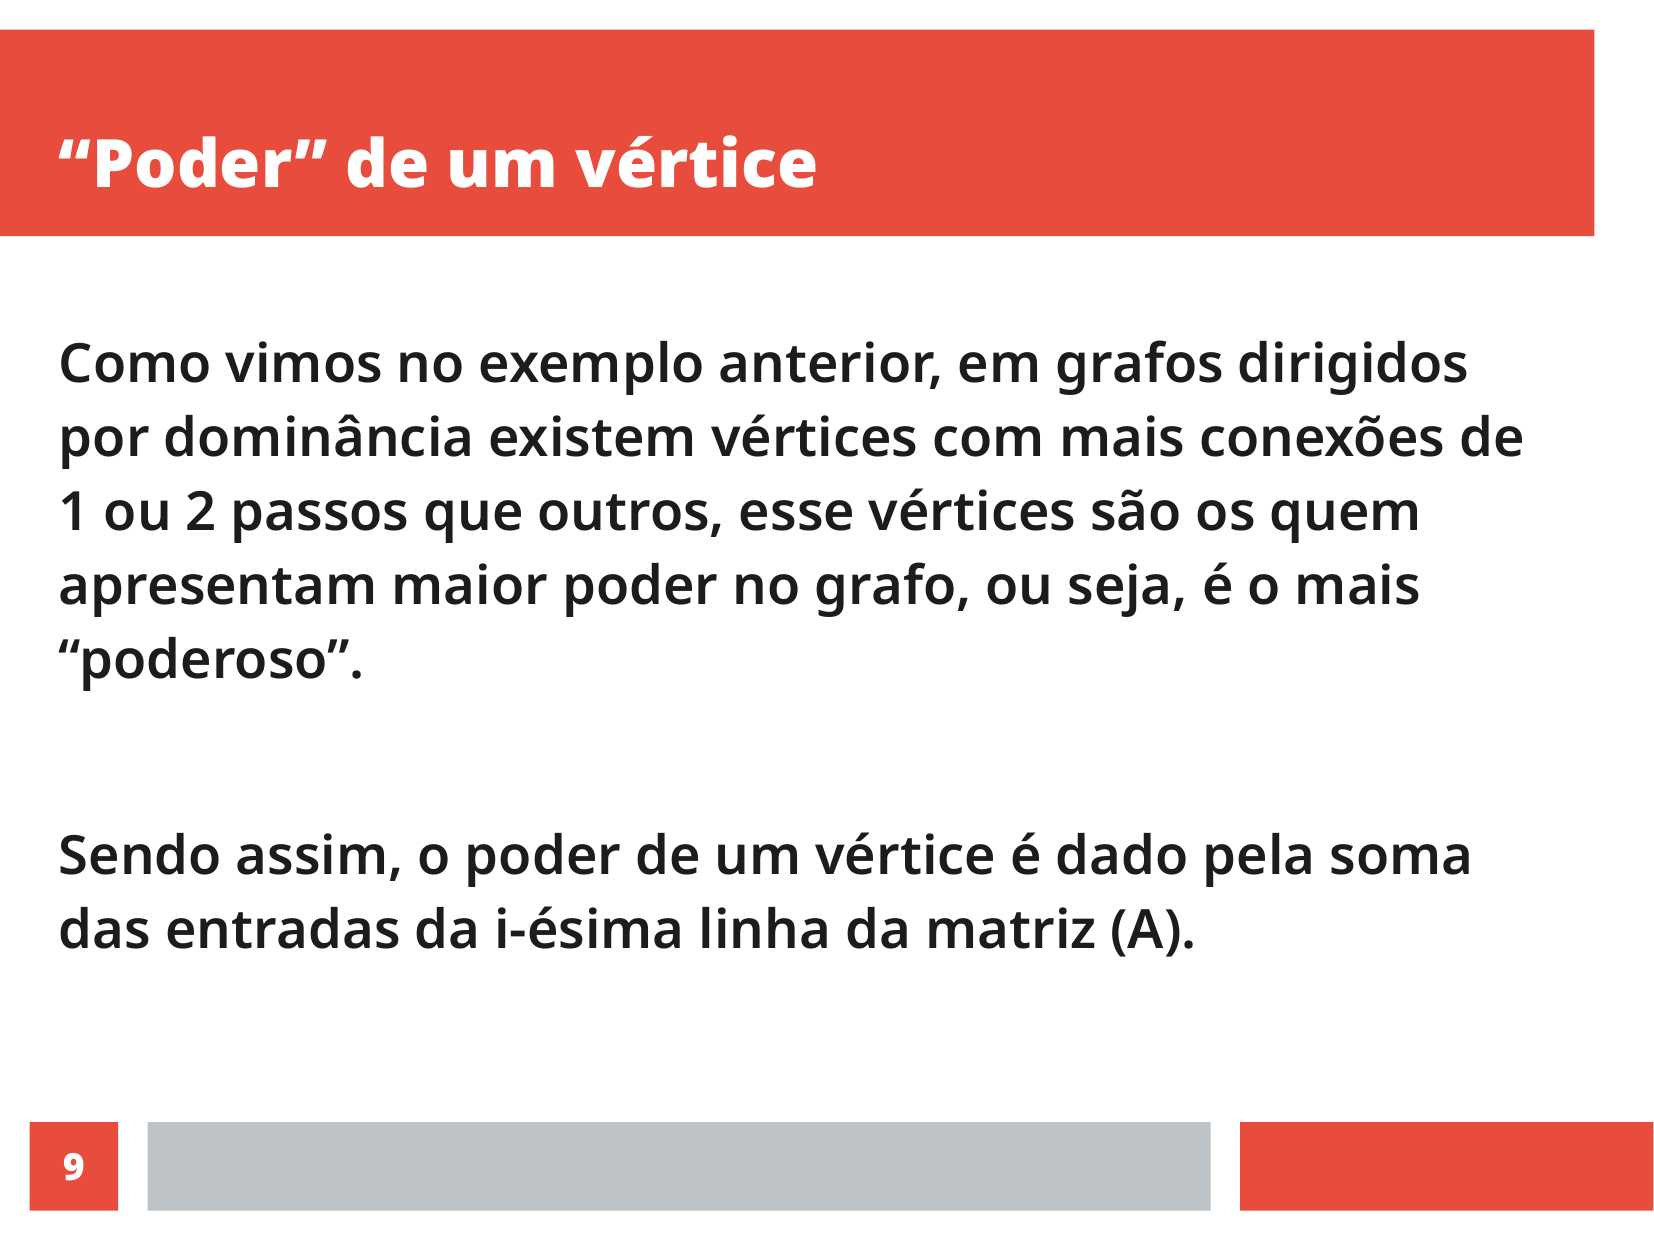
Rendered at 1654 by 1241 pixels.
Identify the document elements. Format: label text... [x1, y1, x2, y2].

title “Poder” de um vértice [59, 59, 1595, 207]
list Como vimos no exemplo anterior, em grafos dirigidos por dominância existem vértices com mais conexões de 1 ou 2 passos que outros, esse vértices são os quem apresentam maior poder no grafo, ou seja, é o mais “poderoso”. Sendo assim, o poder de um vértice é dado pela soma das entradas da i-ésima linha da matriz (A). [59, 324, 1565, 1093]
